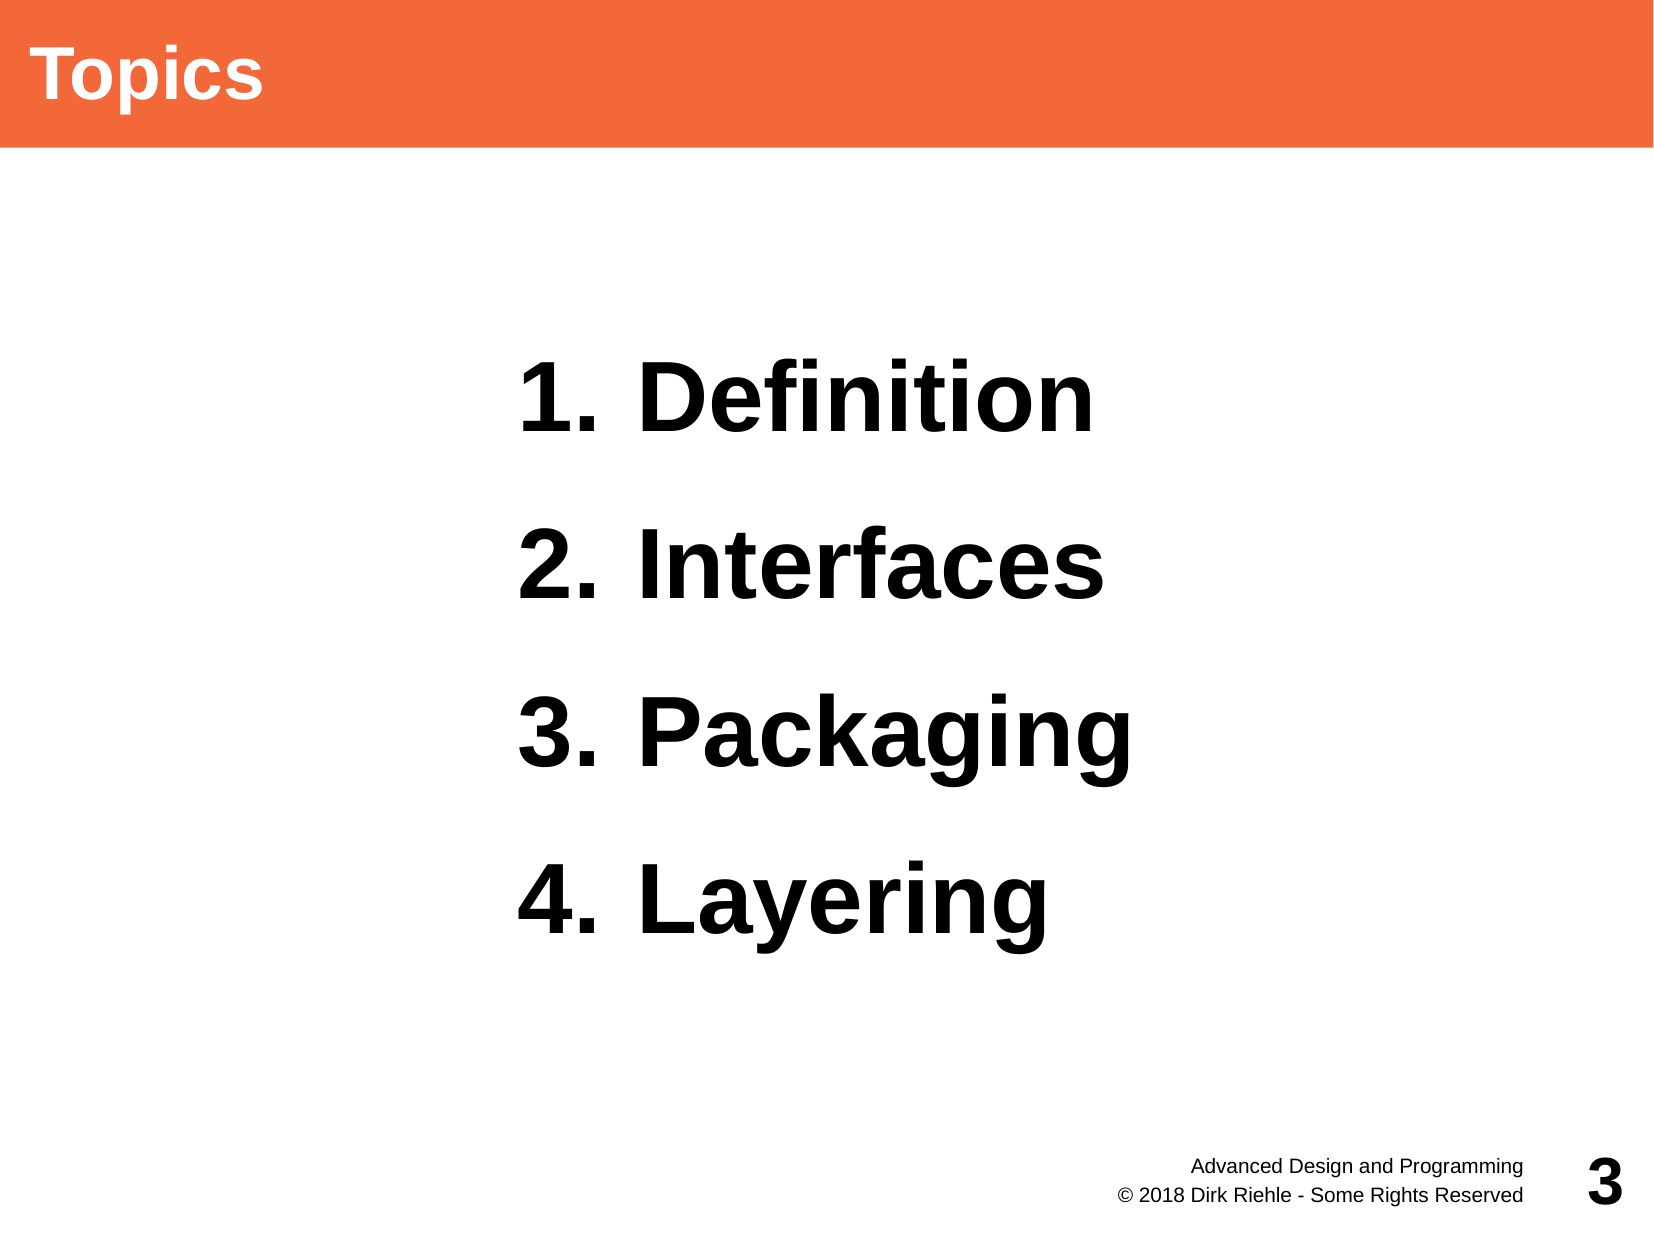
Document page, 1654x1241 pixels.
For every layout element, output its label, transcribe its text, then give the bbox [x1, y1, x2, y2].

title Topics [0, 0, 1654, 148]
subtitle Definition Interfaces Packaging Layering [29, 177, 1625, 1063]
